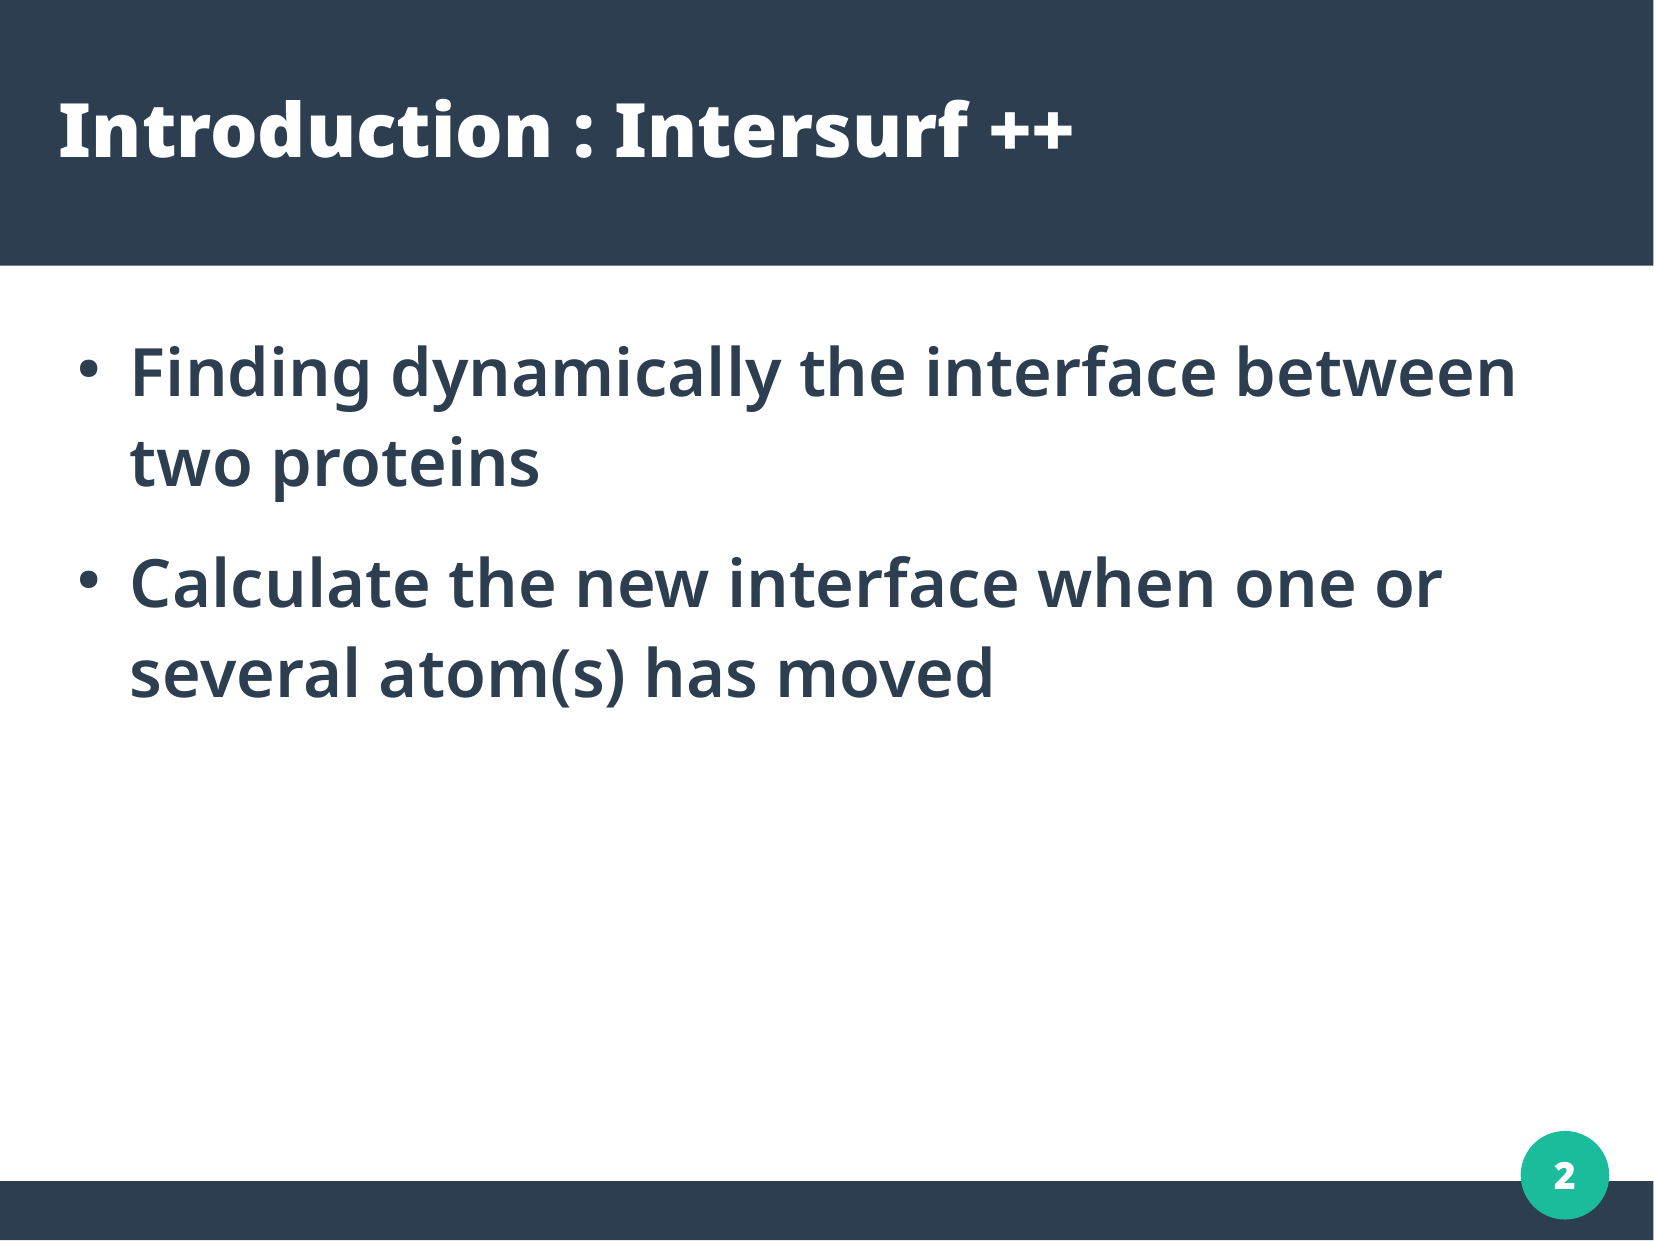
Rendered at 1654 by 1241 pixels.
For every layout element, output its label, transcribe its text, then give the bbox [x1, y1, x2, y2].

title Introduction : Intersurf ++ [59, 49, 1595, 207]
list Finding dynamically the interface between two proteins Calculate the new interface when one or several atom(s) has moved [59, 324, 1595, 1152]
